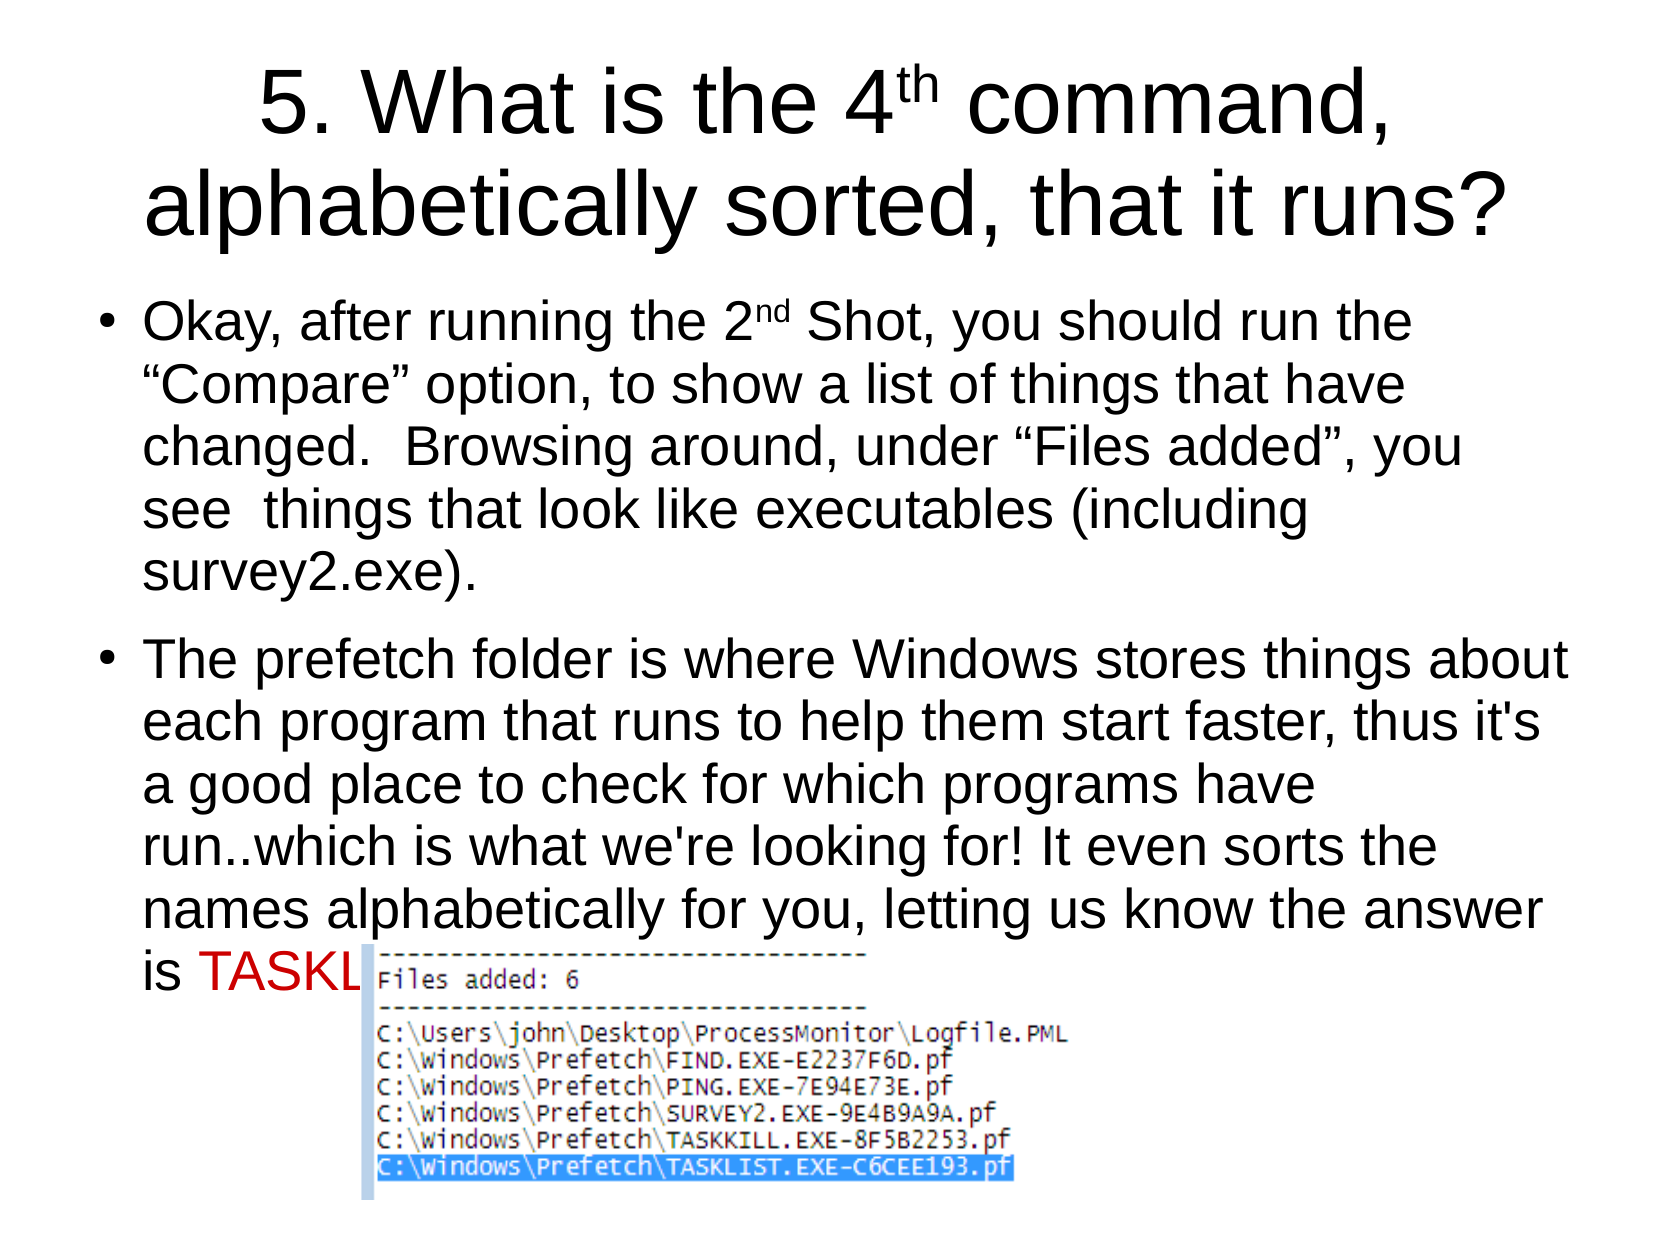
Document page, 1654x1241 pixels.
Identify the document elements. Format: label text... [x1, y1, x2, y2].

title 5. What is the 4th command, alphabetically sorted, that it runs? [82, 48, 1571, 258]
picture [360, 944, 1081, 1201]
list Okay, after running the 2nd Shot, you should run the “Compare” option, to show a list of things that have changed. Browsing around, under “Files added”, you see things that look like executables (including survey2.exe). The prefetch folder is where Windows stores things about each program that runs to help them start faster, thus it's a good place to check for which programs have run..which is what we're looking for! It even sorts the names alphabetically for you, letting us know the answer is TASKLIST.EXE [82, 290, 1571, 1010]
